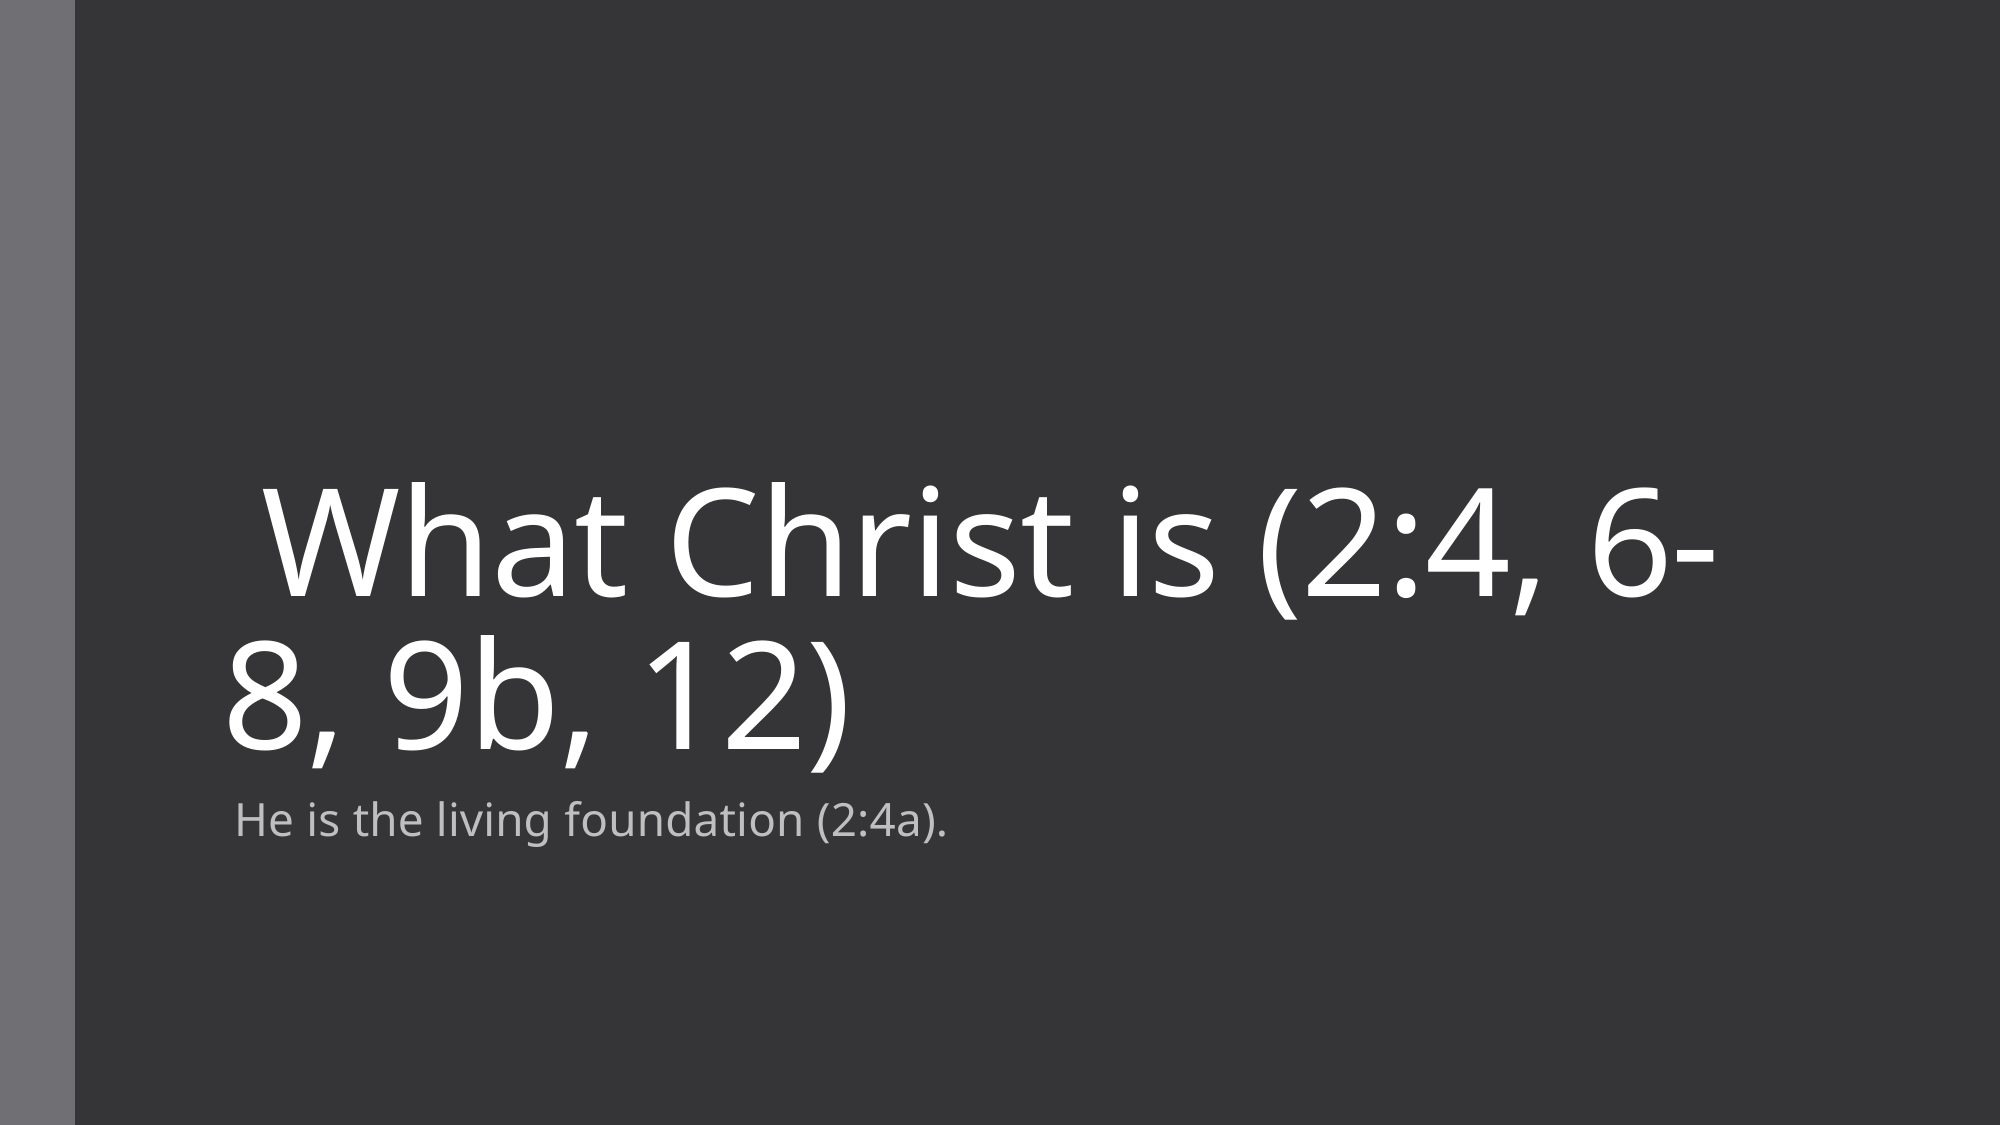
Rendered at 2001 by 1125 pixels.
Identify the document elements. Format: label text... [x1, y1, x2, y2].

subtitle He is the living foundation (2:4a). [206, 787, 1752, 1066]
title What Christ is (2:4, 6-8, 9b, 12) [206, 124, 1752, 787]
